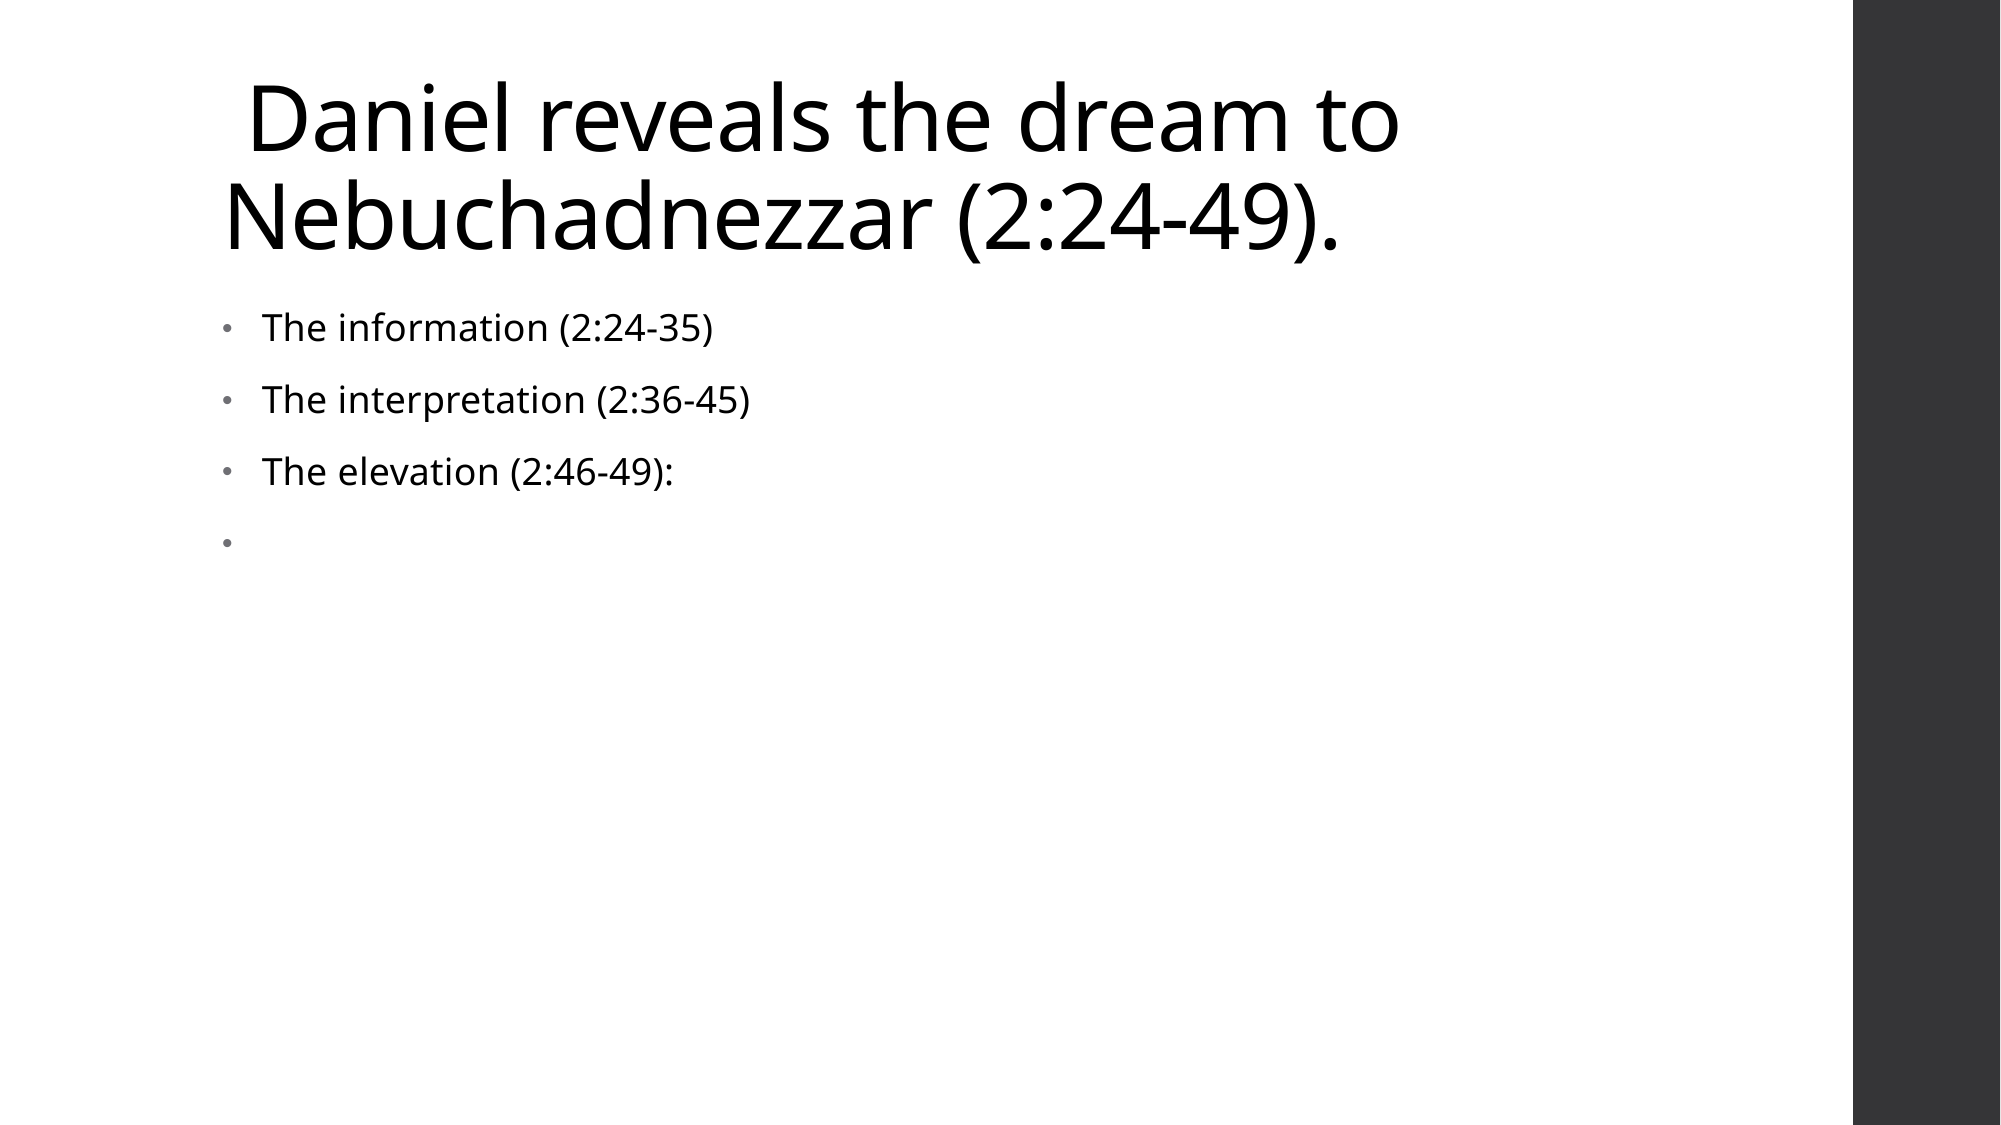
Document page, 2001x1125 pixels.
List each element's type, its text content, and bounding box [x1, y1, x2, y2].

list The information (2:24-35) The interpretation (2:36-45) The elevation (2:46-49): [206, 299, 1617, 1014]
title Daniel reveals the dream to Nebuchadnezzar (2:24-49). [206, 60, 1797, 278]
